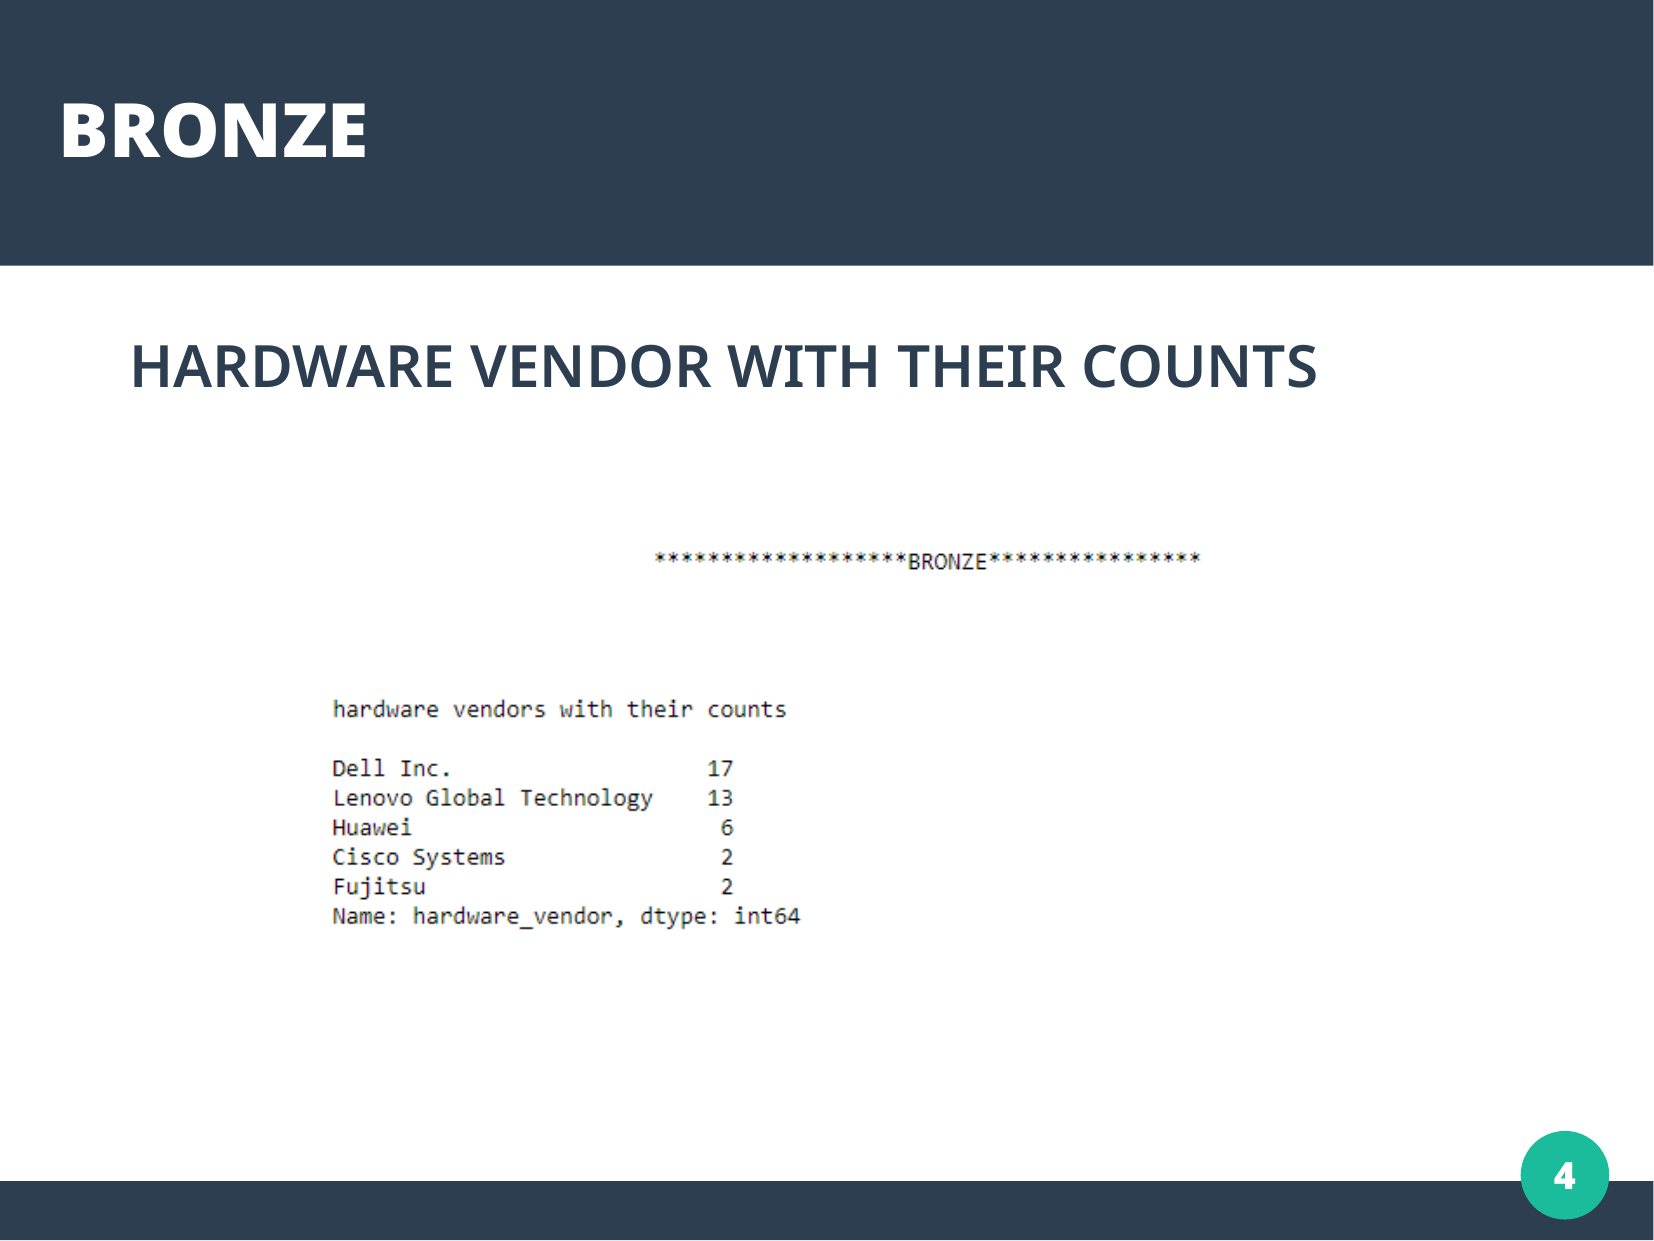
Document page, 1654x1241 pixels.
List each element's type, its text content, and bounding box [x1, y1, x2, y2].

list HARDWARE VENDOR WITH THEIR COUNTS [59, 324, 1595, 466]
title BRONZE [59, 49, 1595, 207]
picture [282, 495, 1269, 946]
